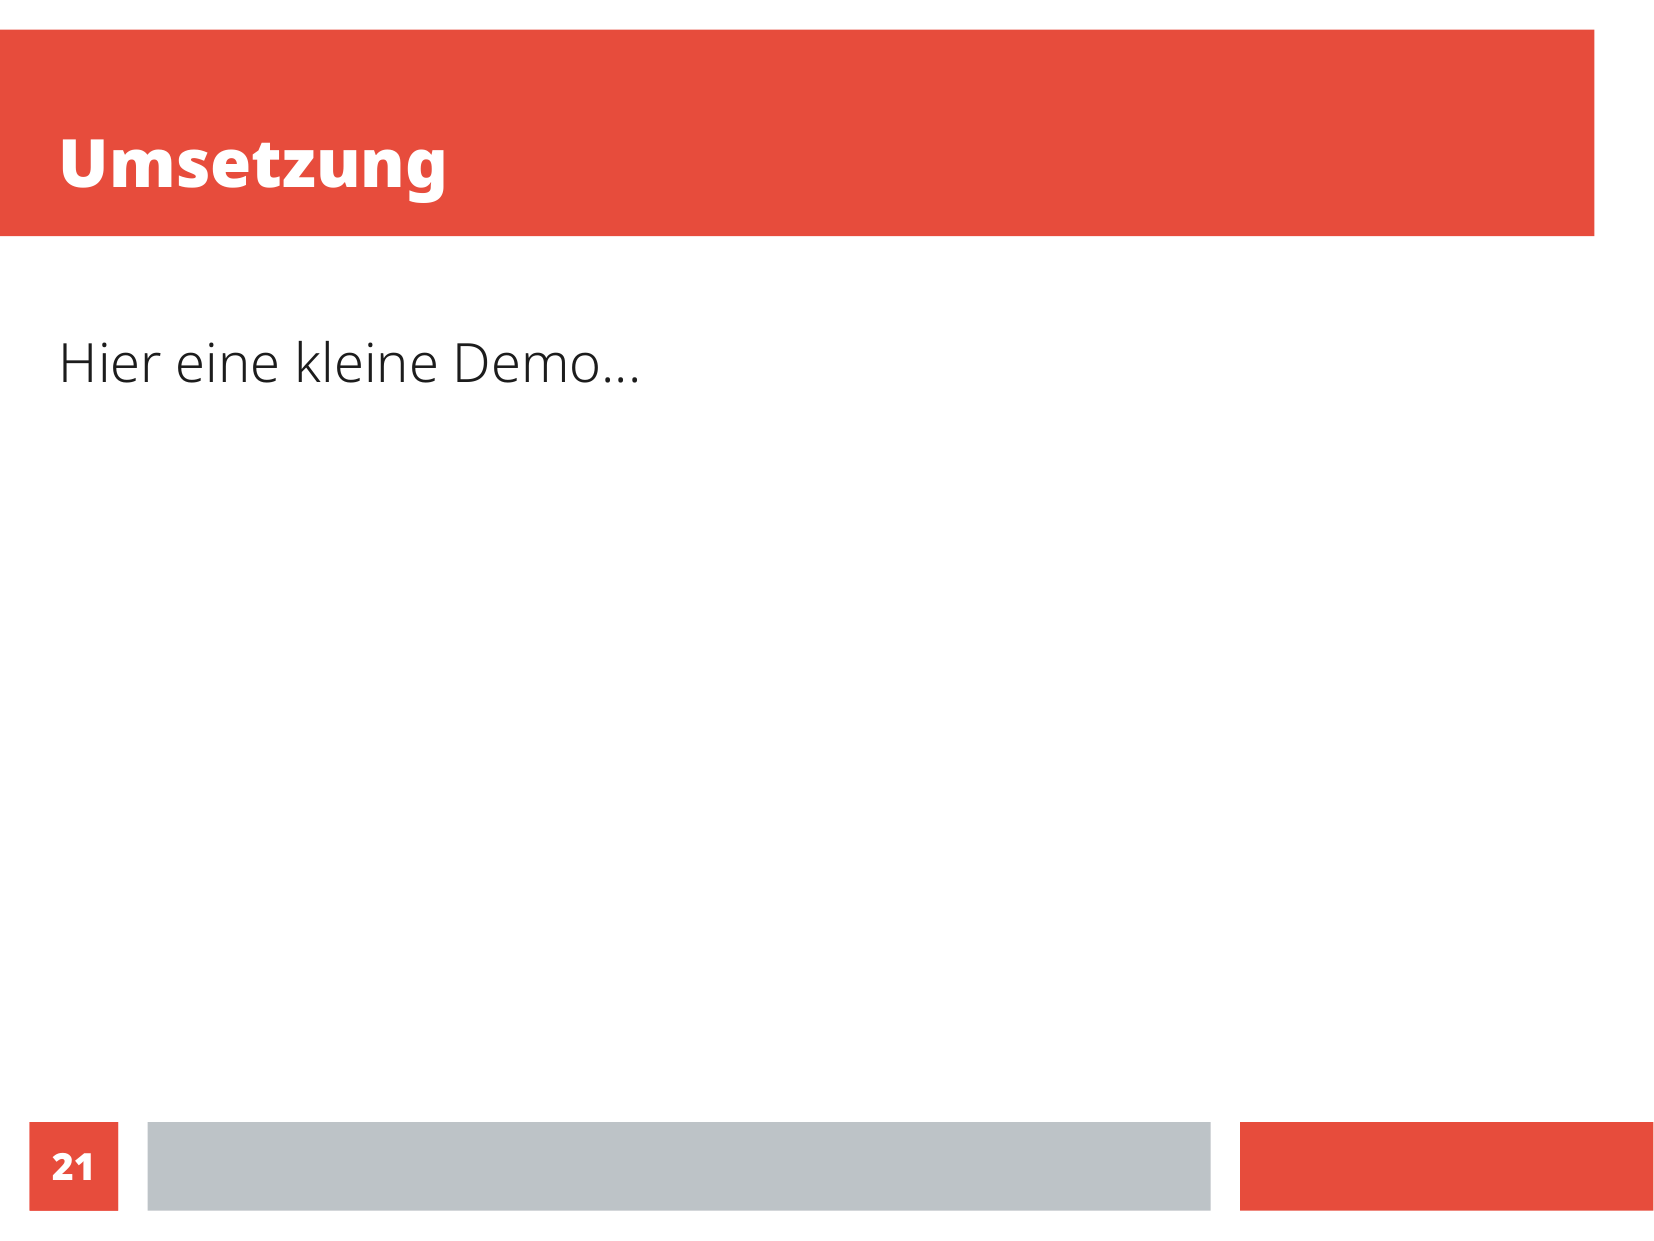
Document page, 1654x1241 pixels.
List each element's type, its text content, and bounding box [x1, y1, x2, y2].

subtitle Hier eine kleine Demo... [59, 324, 1565, 1093]
title Umsetzung [59, 49, 1595, 207]
